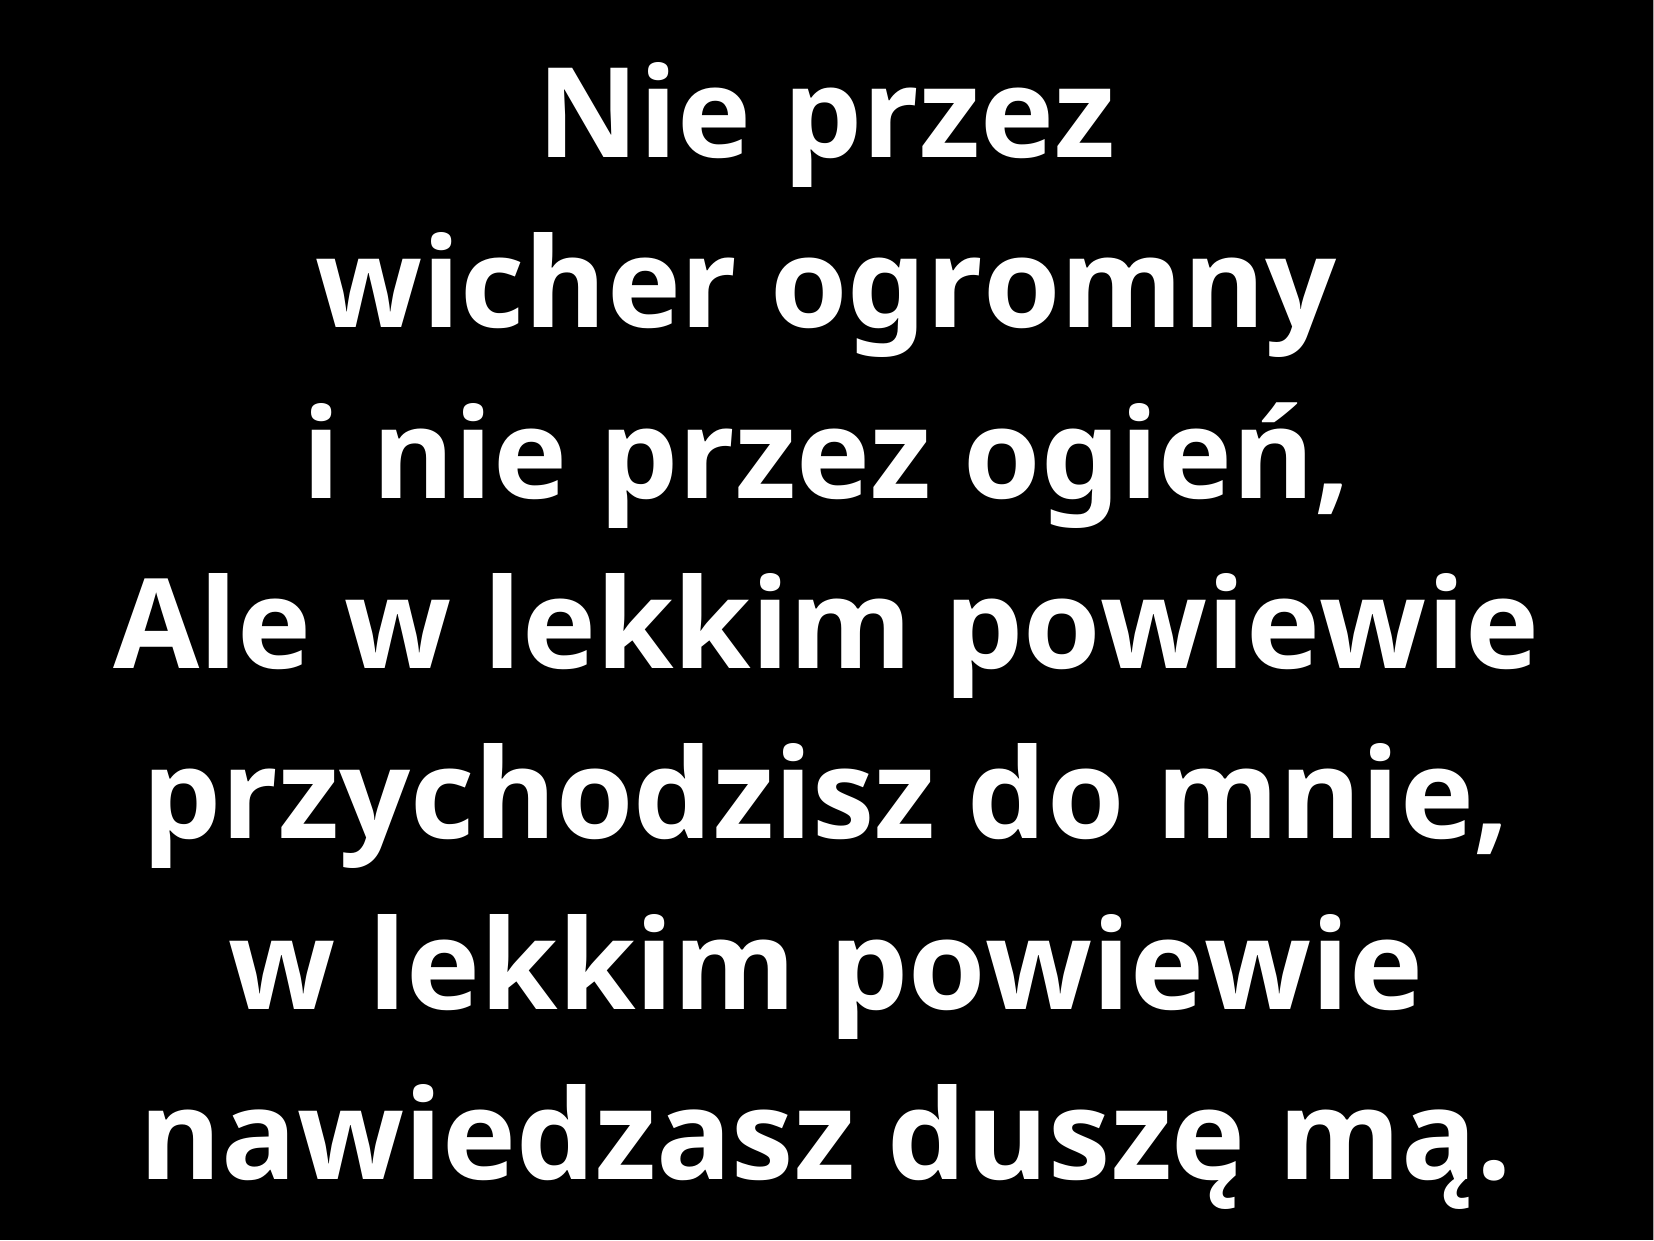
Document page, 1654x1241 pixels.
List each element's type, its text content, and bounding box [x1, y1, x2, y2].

title Nie przez wicher ogromny i nie przez ogień, Ale w lekkim powiewie przychodzisz do mnie, w lekkim powiewie nawiedzasz duszę mą. [0, 0, 1654, 1241]
